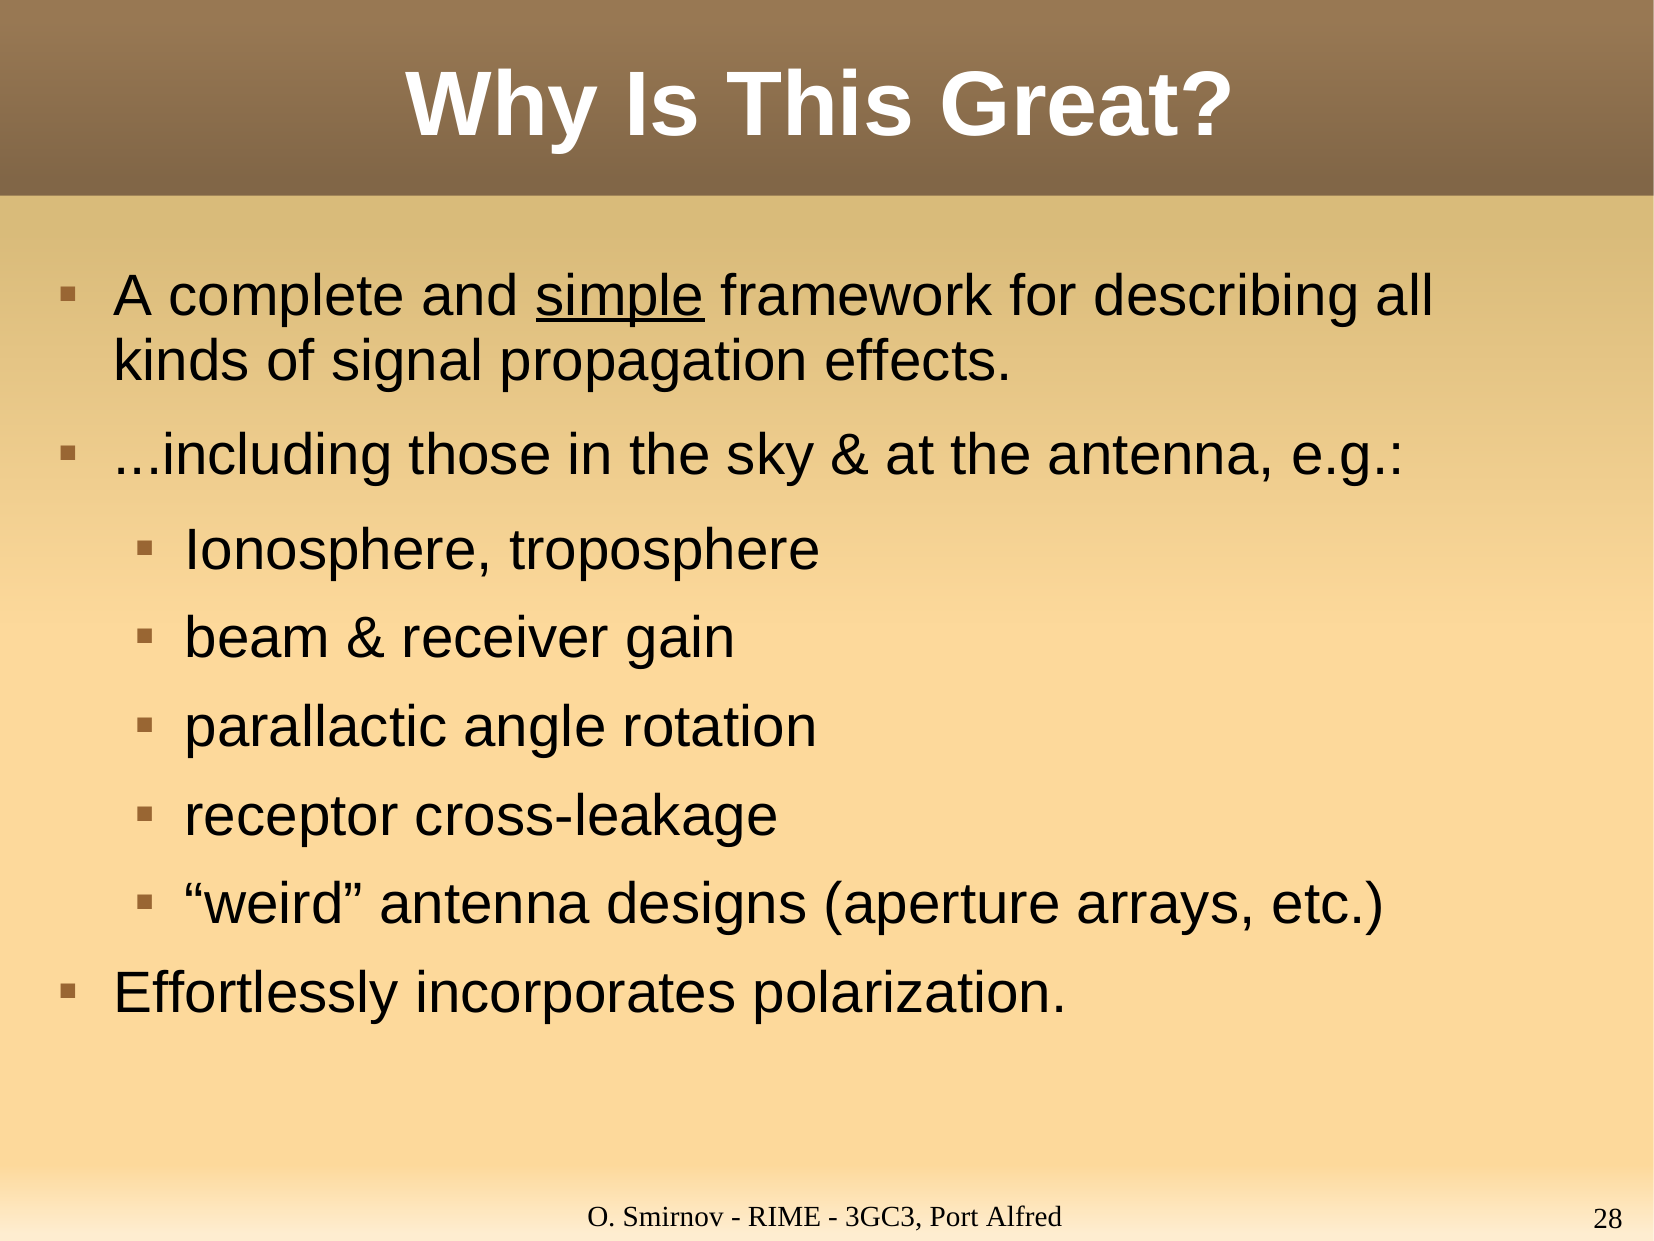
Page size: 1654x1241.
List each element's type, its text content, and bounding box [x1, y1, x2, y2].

picture [0, 0, 1654, 1241]
list A complete and simple framework for describing all kinds of signal propagation effects. ...including those in the sky & at the antenna, e.g.: Ionosphere, troposphere beam & receiver gain parallactic angle rotation receptor cross-leakage “weird” antenna designs (aperture arrays, etc.) Effortlessly incorporates polarization. [42, 262, 1576, 1120]
title Why Is This Great? [76, 0, 1565, 208]
